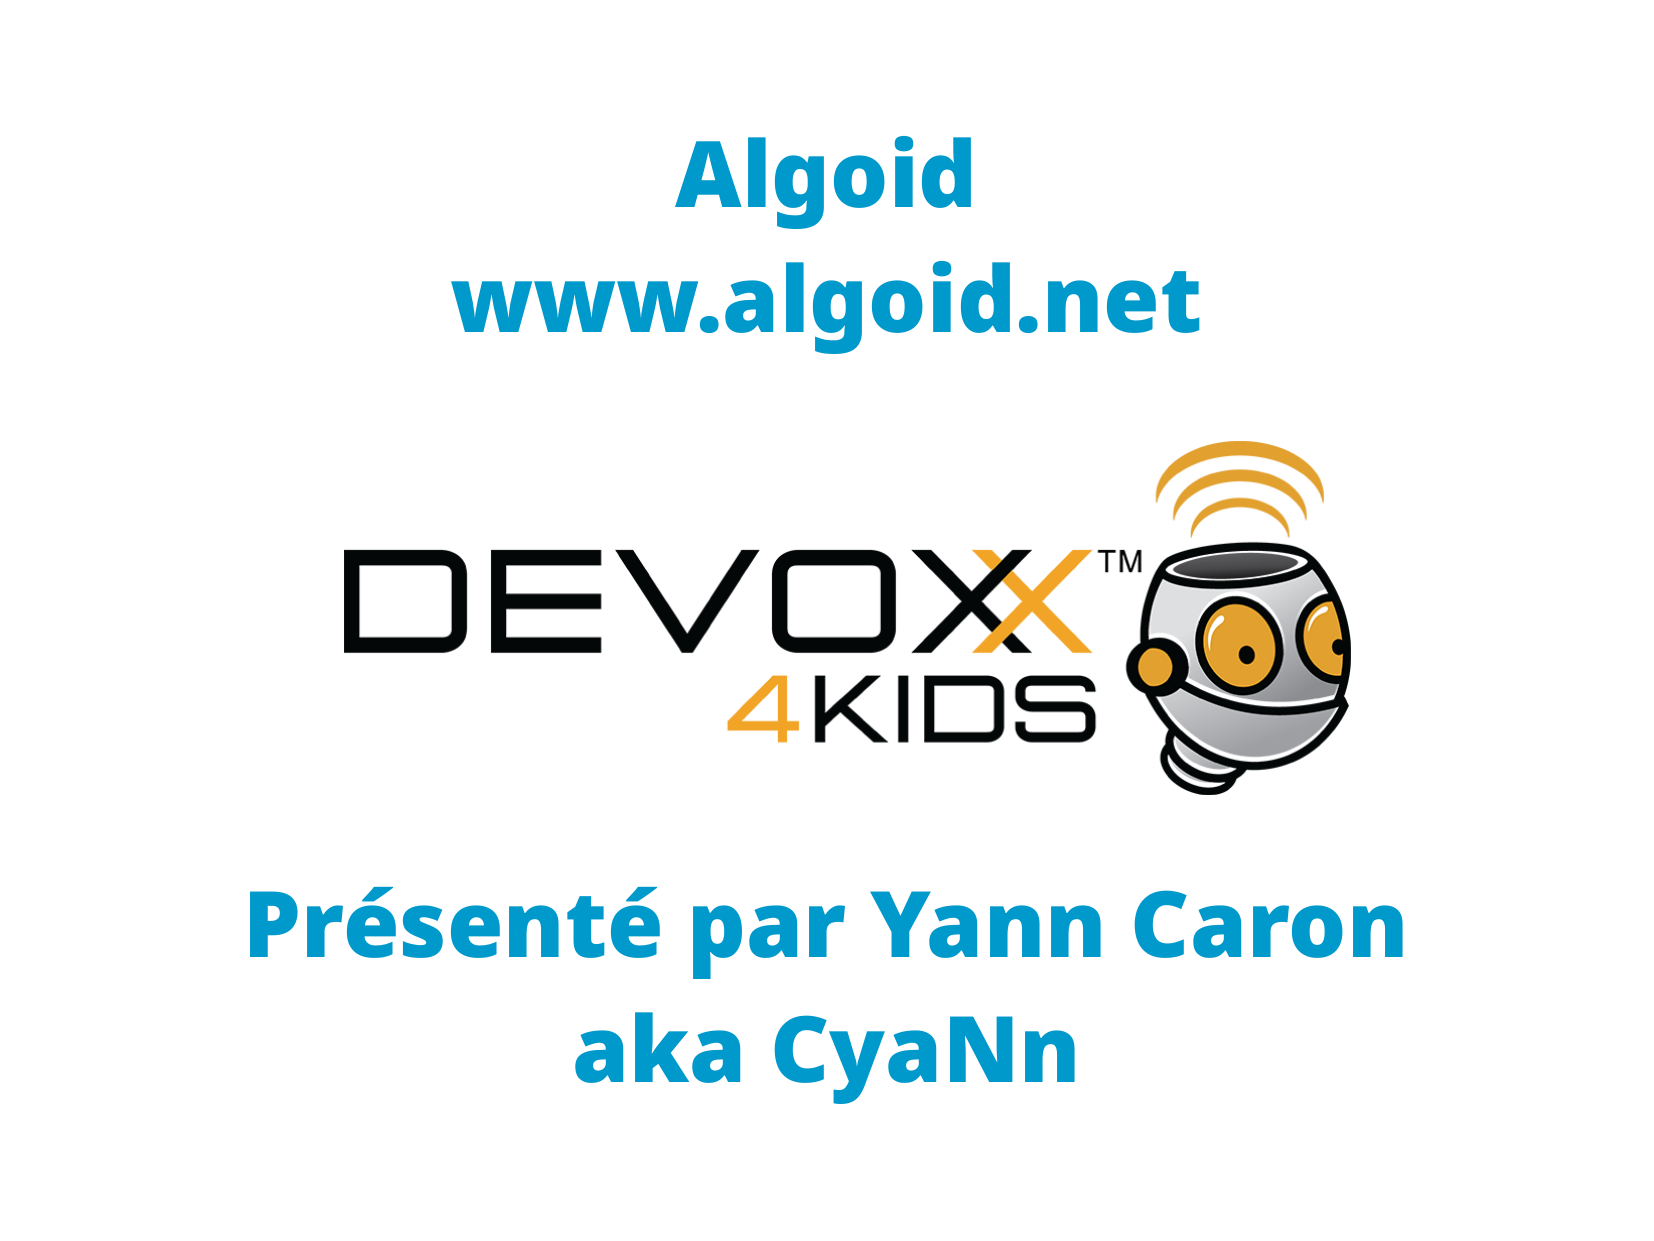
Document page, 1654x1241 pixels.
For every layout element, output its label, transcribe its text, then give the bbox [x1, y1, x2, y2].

picture [344, 441, 1351, 796]
title Algoid www.algoid.net Présenté par Yann Caron aka CyaNn [82, 150, 1571, 1070]
